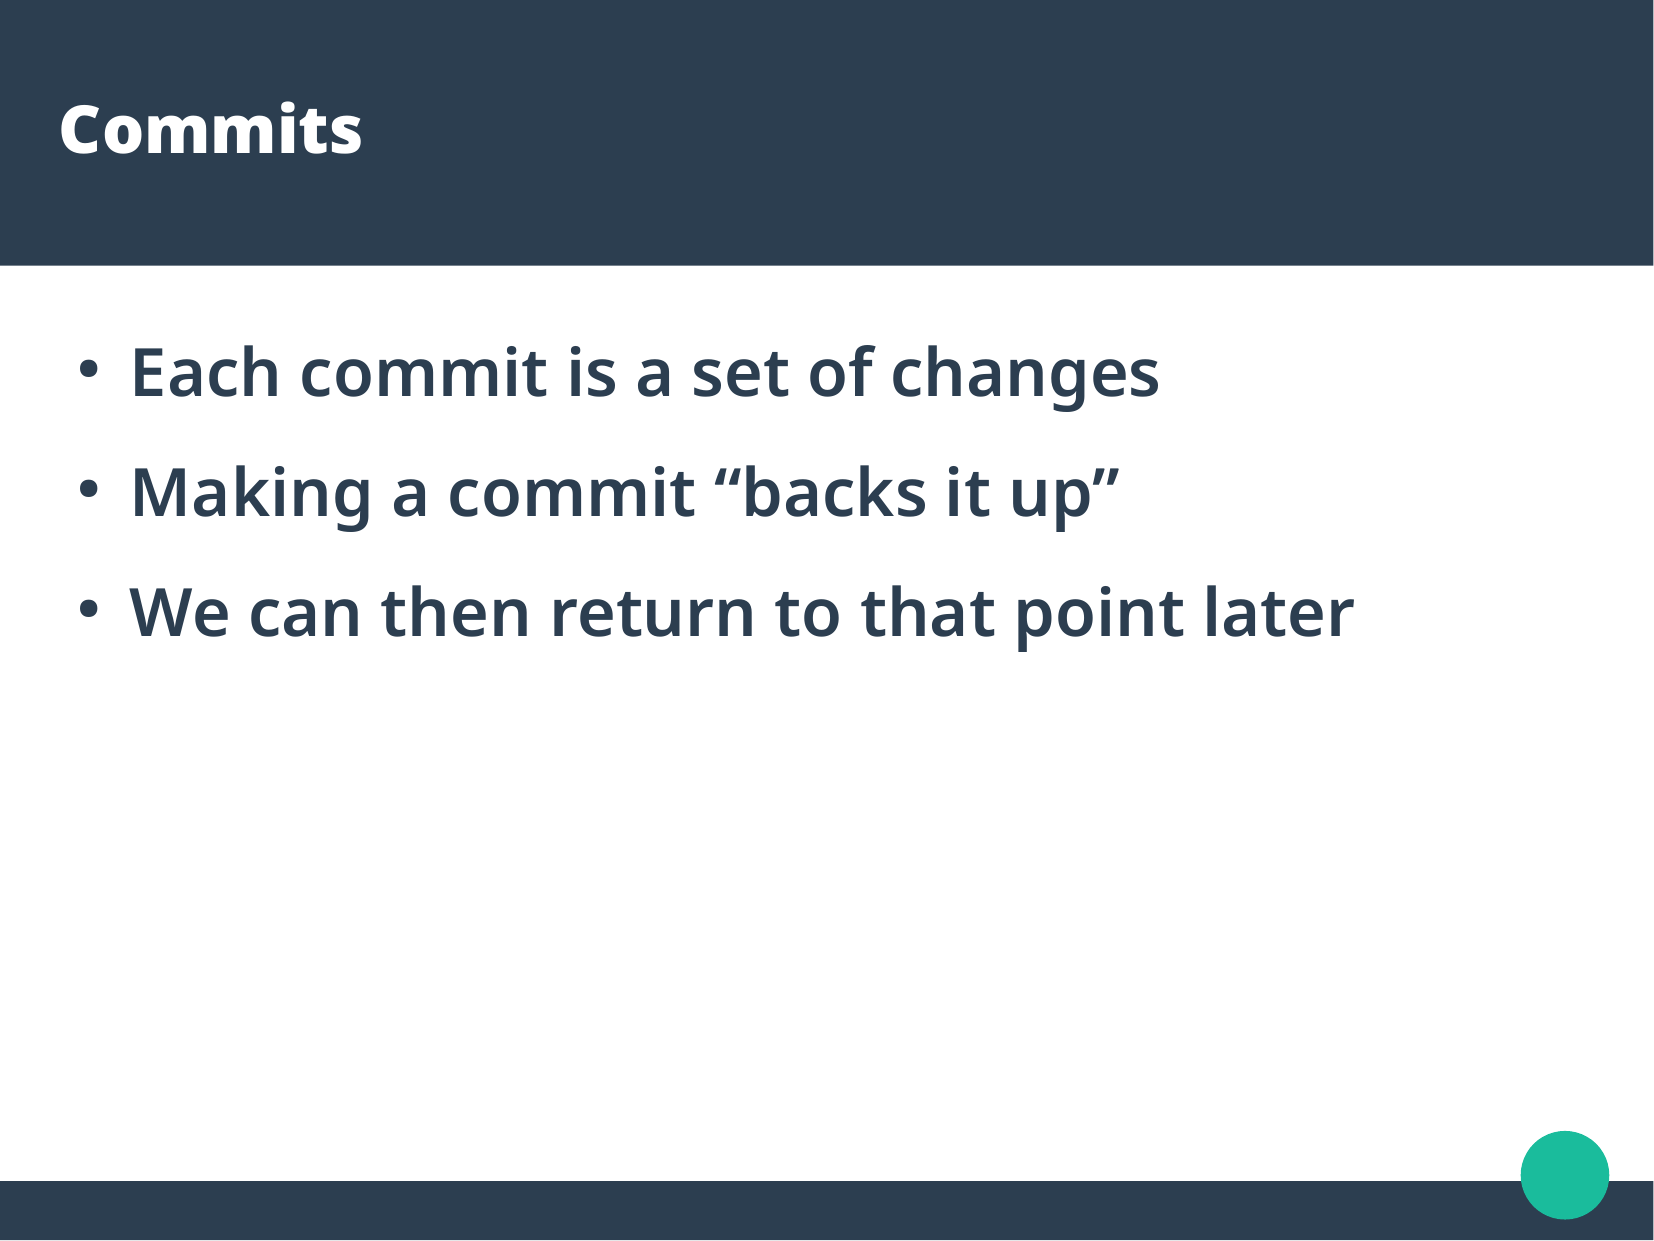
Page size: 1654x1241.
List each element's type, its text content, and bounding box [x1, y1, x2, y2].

list Each commit is a set of changes Making a commit “backs it up” We can then return to that point later [59, 324, 1595, 1152]
title Commits [59, 49, 1595, 207]
